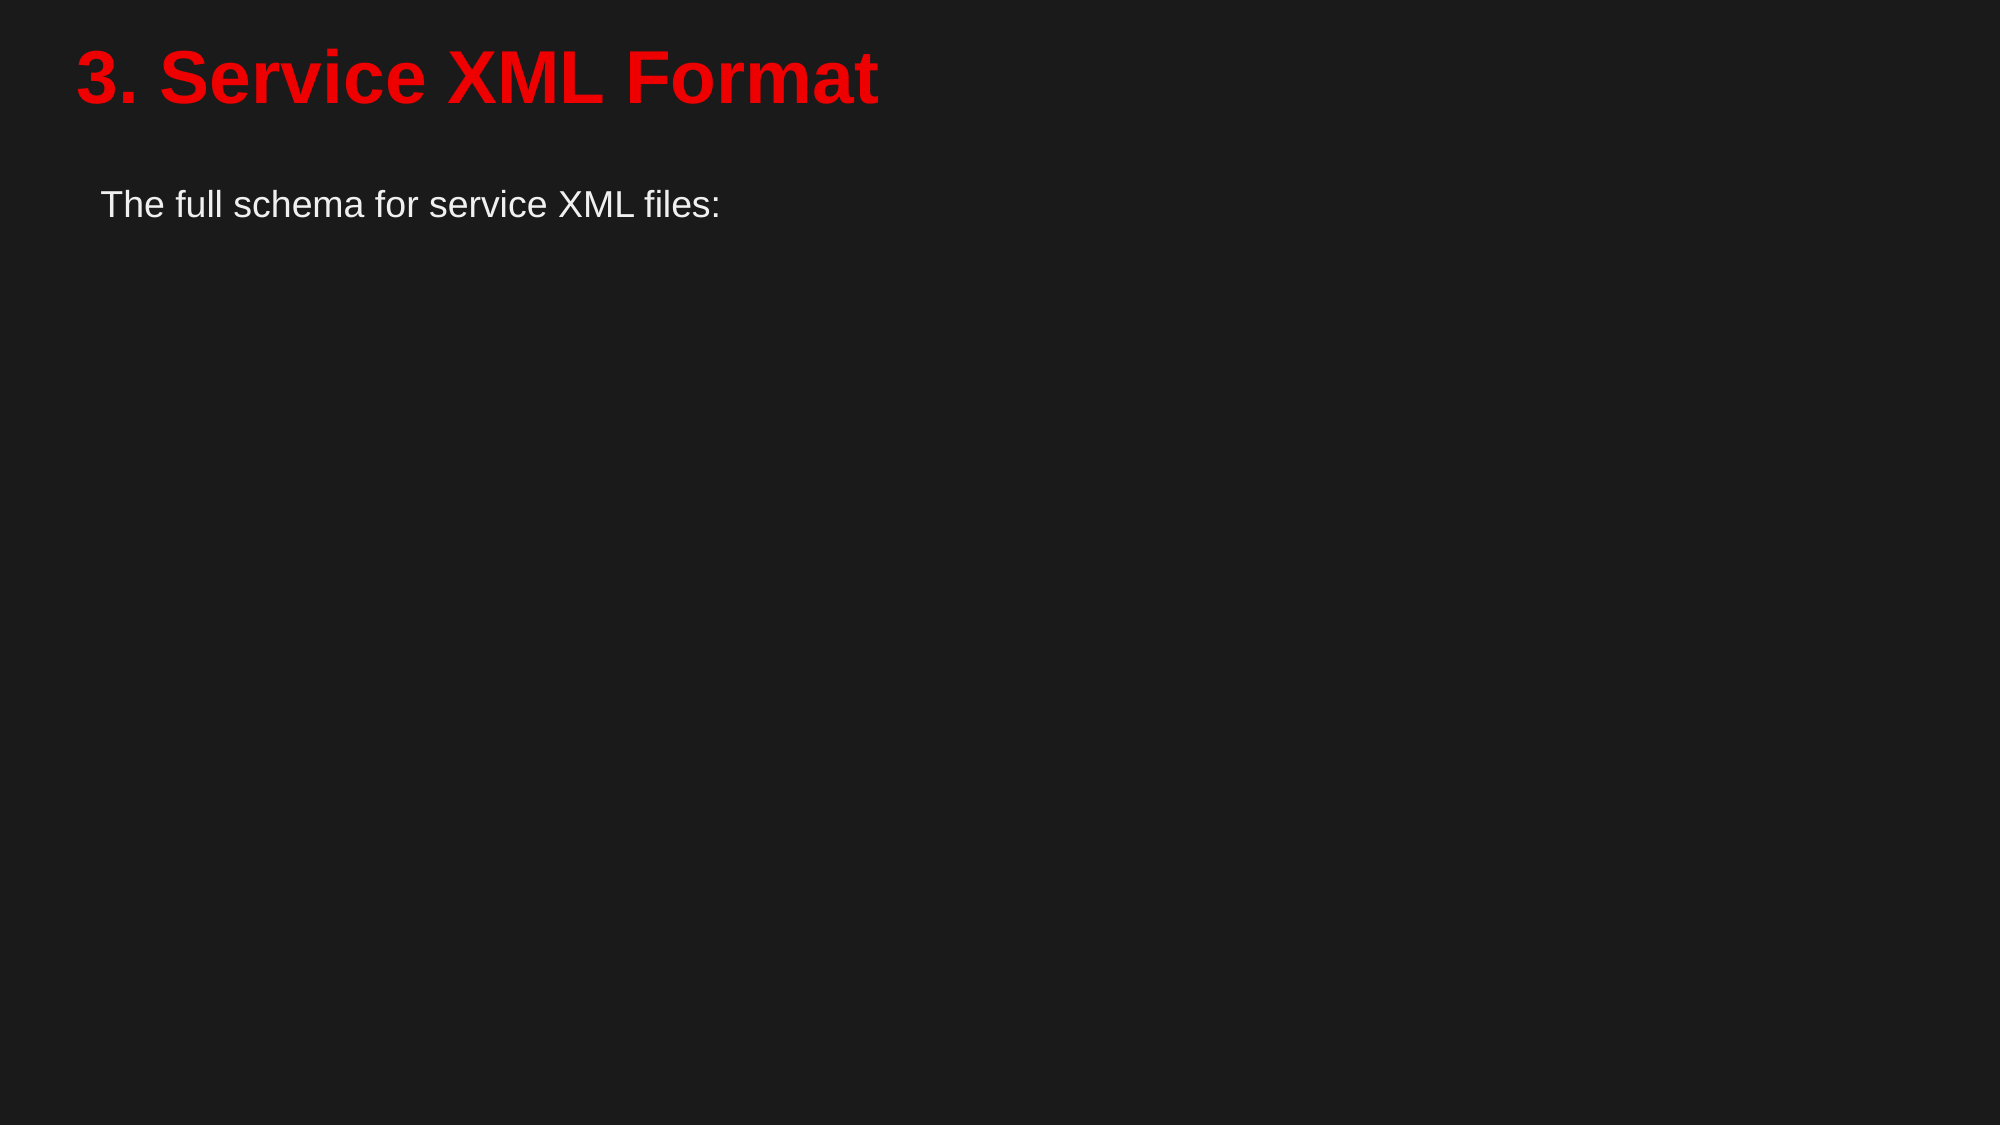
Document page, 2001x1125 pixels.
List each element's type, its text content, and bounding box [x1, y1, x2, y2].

text_box The full schema for service XML files: [59, 171, 1942, 1087]
text_box 3. Service XML Format [59, 23, 1942, 154]
